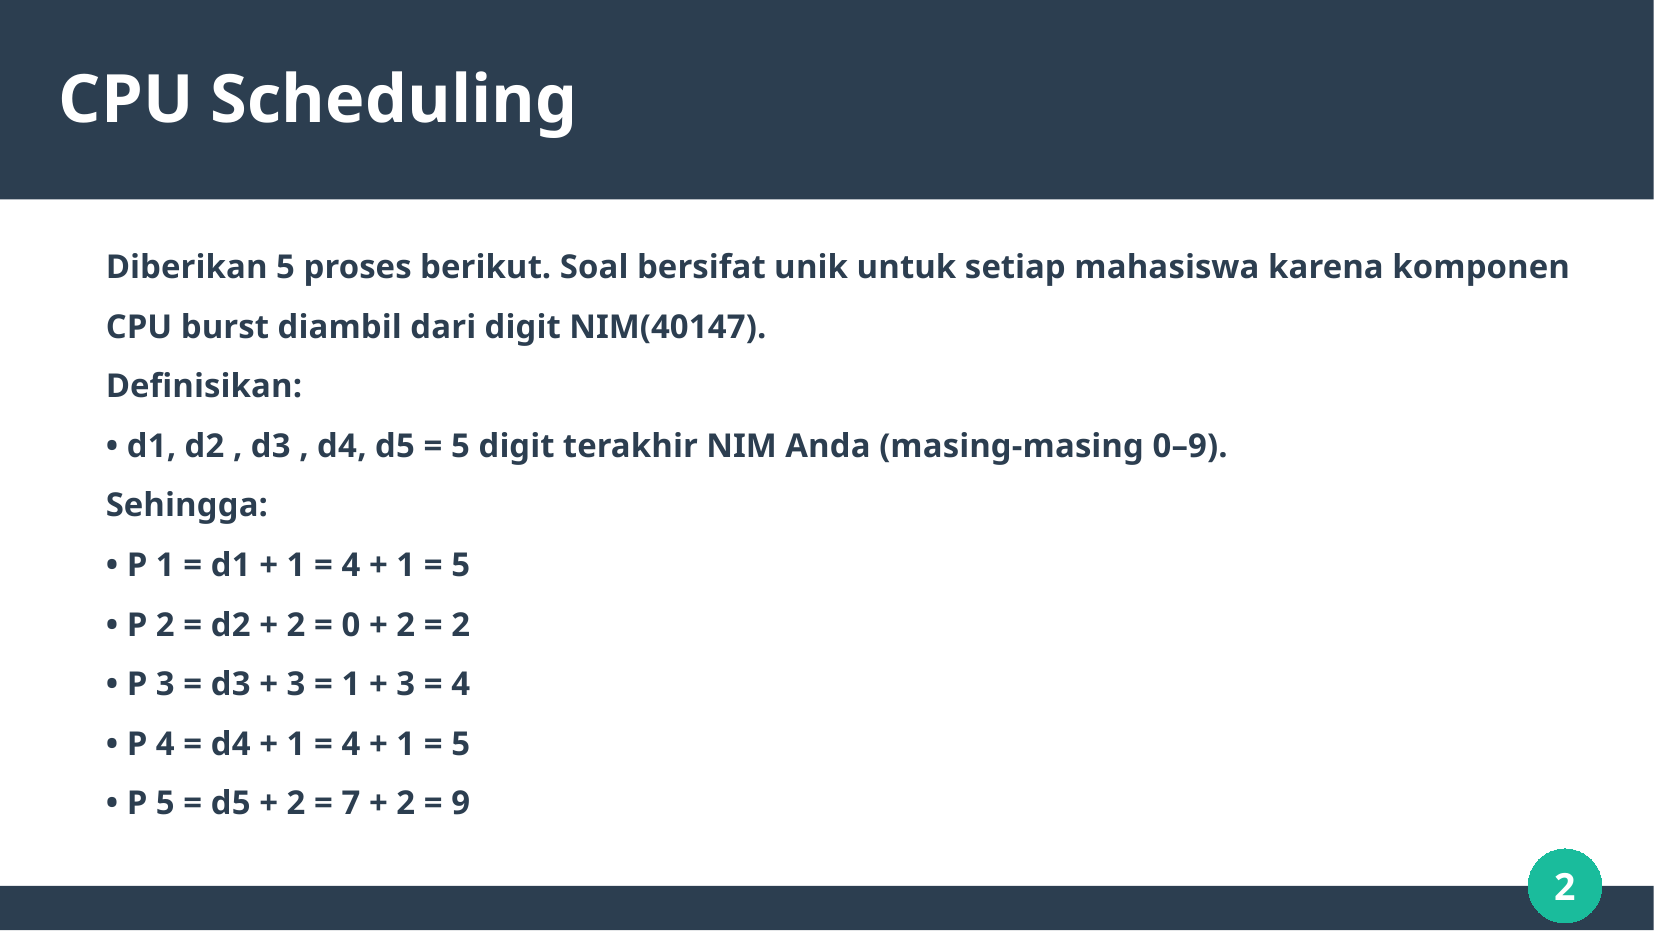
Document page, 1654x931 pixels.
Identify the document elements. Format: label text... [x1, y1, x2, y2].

list Diberikan 5 proses berikut. Soal bersifat unik untuk setiap mahasiswa karena komponen CPU burst diambil dari digit NIM(40147). Definisikan: • d1, d2 , d3 , d4, d5 = 5 digit terakhir NIM Anda (masing-masing 0–9). Sehingga: • P 1 = d1 + 1 = 4 + 1 = 5 • P 2 = d2 + 2 = 0 + 2 = 2 • P 3 = d3 + 3 = 1 + 3 = 4 • P 4 = d4 + 1 = 4 + 1 = 5 • P 5 = d5 + 2 = 7 + 2 = 9 [59, 243, 1595, 864]
title CPU Scheduling [59, 37, 1595, 156]
